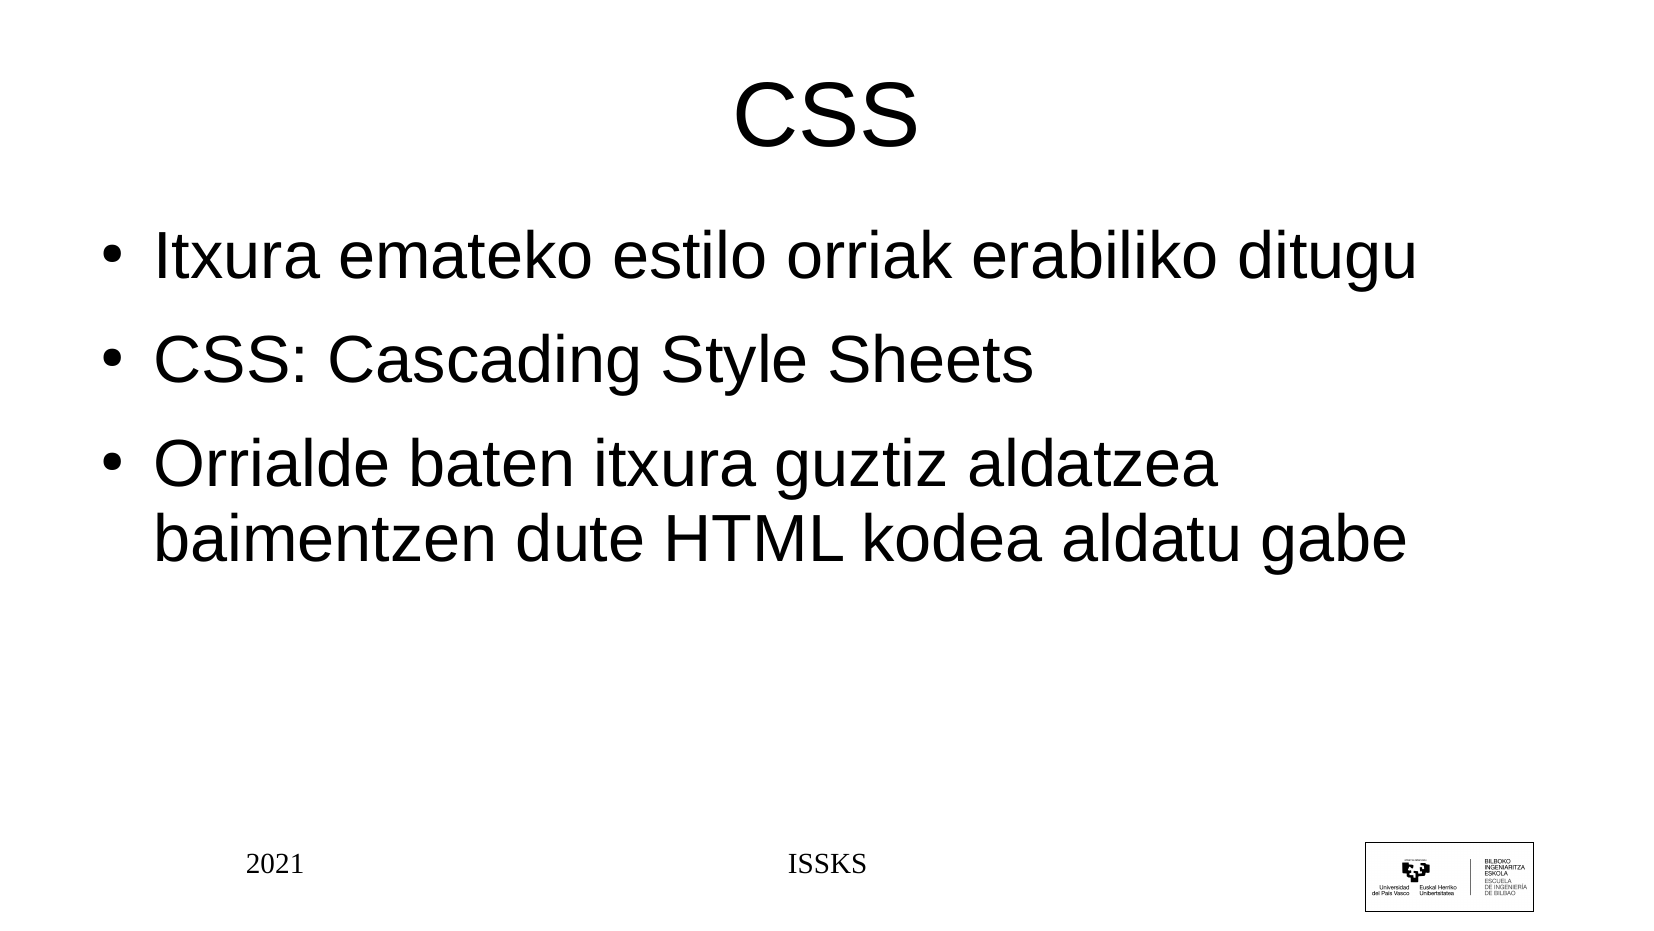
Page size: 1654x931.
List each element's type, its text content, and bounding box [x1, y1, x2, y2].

title CSS [82, 37, 1571, 193]
list Itxura emateko estilo orriak erabiliko ditugu CSS: Cascading Style Sheets Orrialde baten itxura guztiz aldatzea baimentzen dute HTML kodea aldatu gabe [82, 217, 1456, 758]
picture [1366, 843, 1533, 911]
